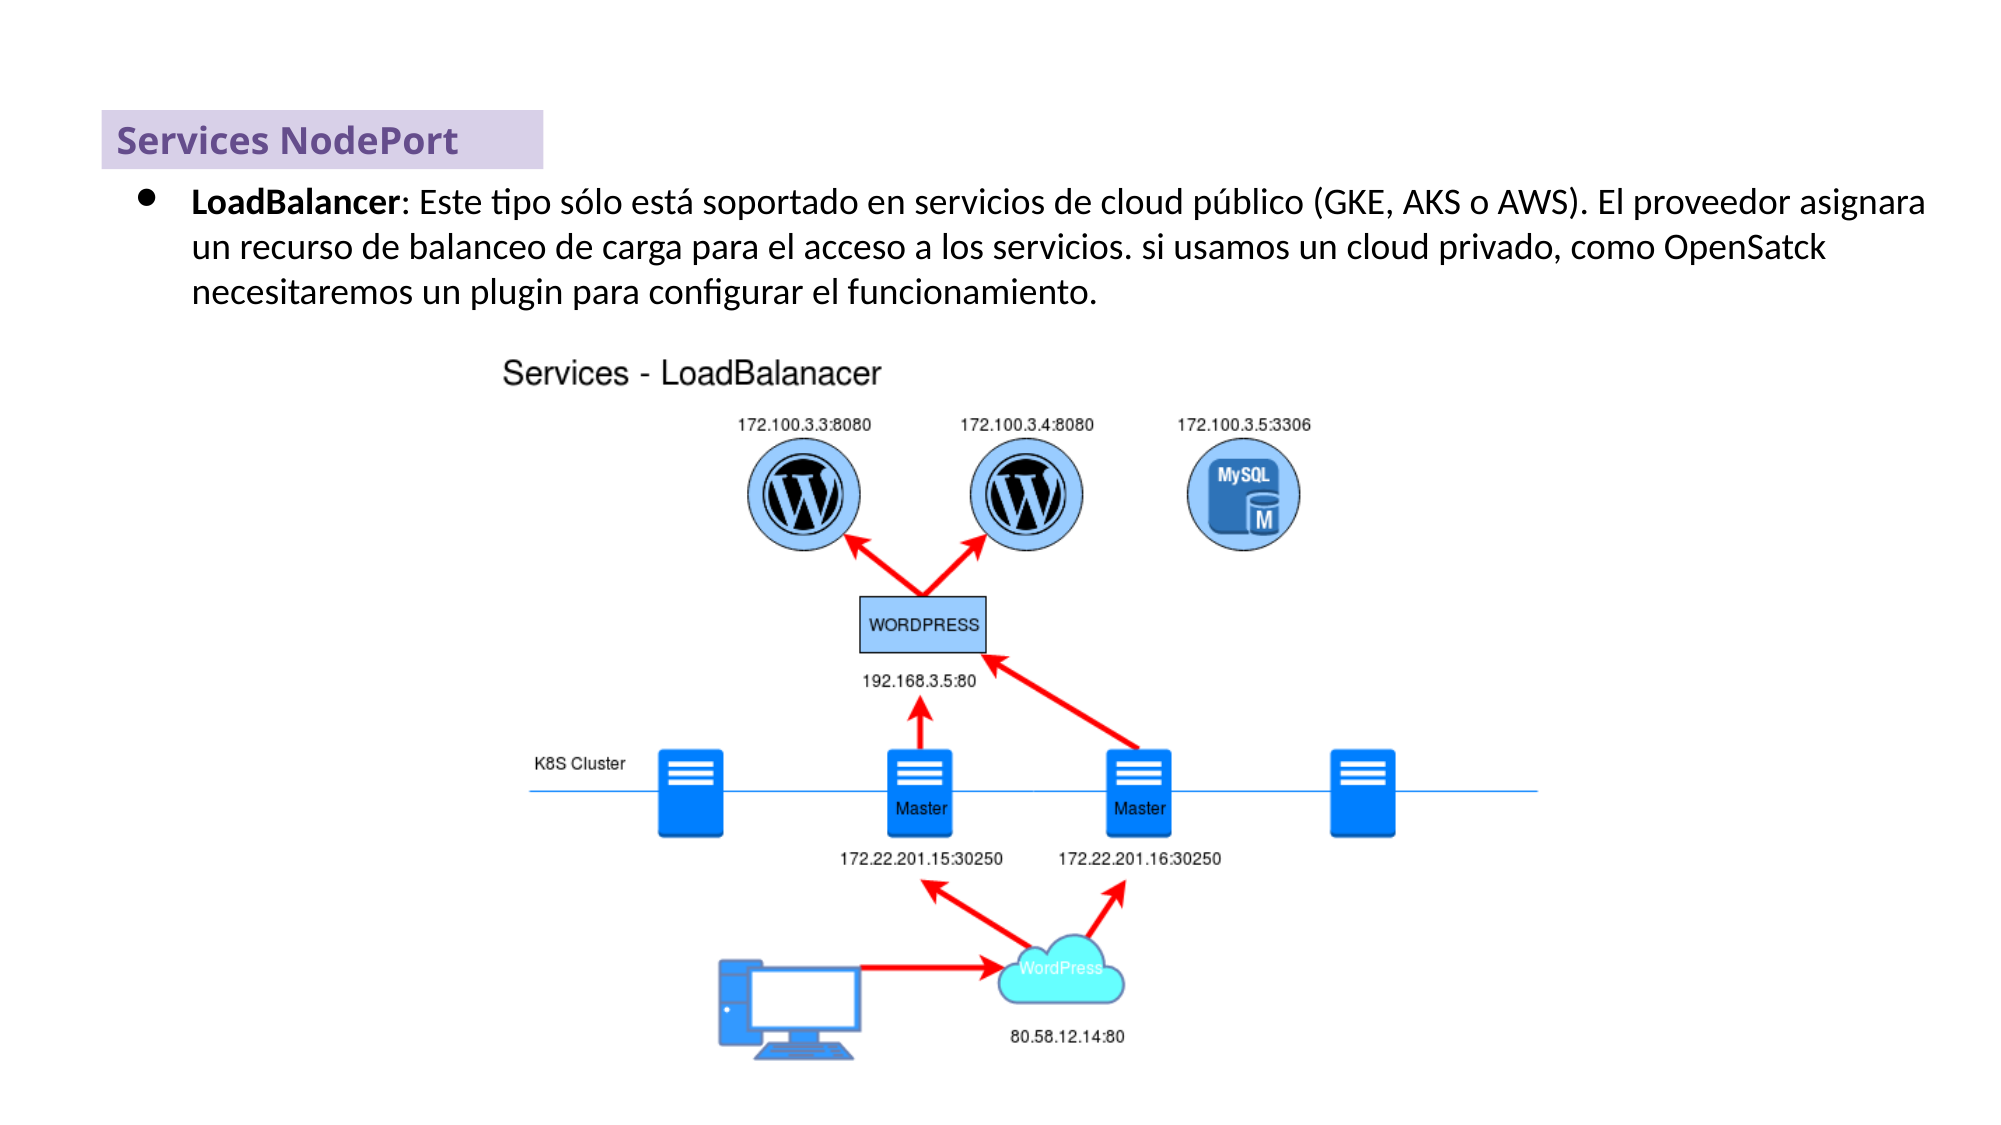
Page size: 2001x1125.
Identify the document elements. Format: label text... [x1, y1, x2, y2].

picture [473, 340, 1554, 1075]
text_box LoadBalancer: Este tipo sólo está soportado en servicios de cloud público (GKE, AKS o AWS). El proveedor asignara un recurso de balanceo de carga para el acceso a los servicios. si usamos un cloud privado, como OpenSatck necesitaremos un plugin para configurar el funcionamiento. [101, 169, 1977, 341]
text_box Services NodePort [101, 110, 544, 170]
